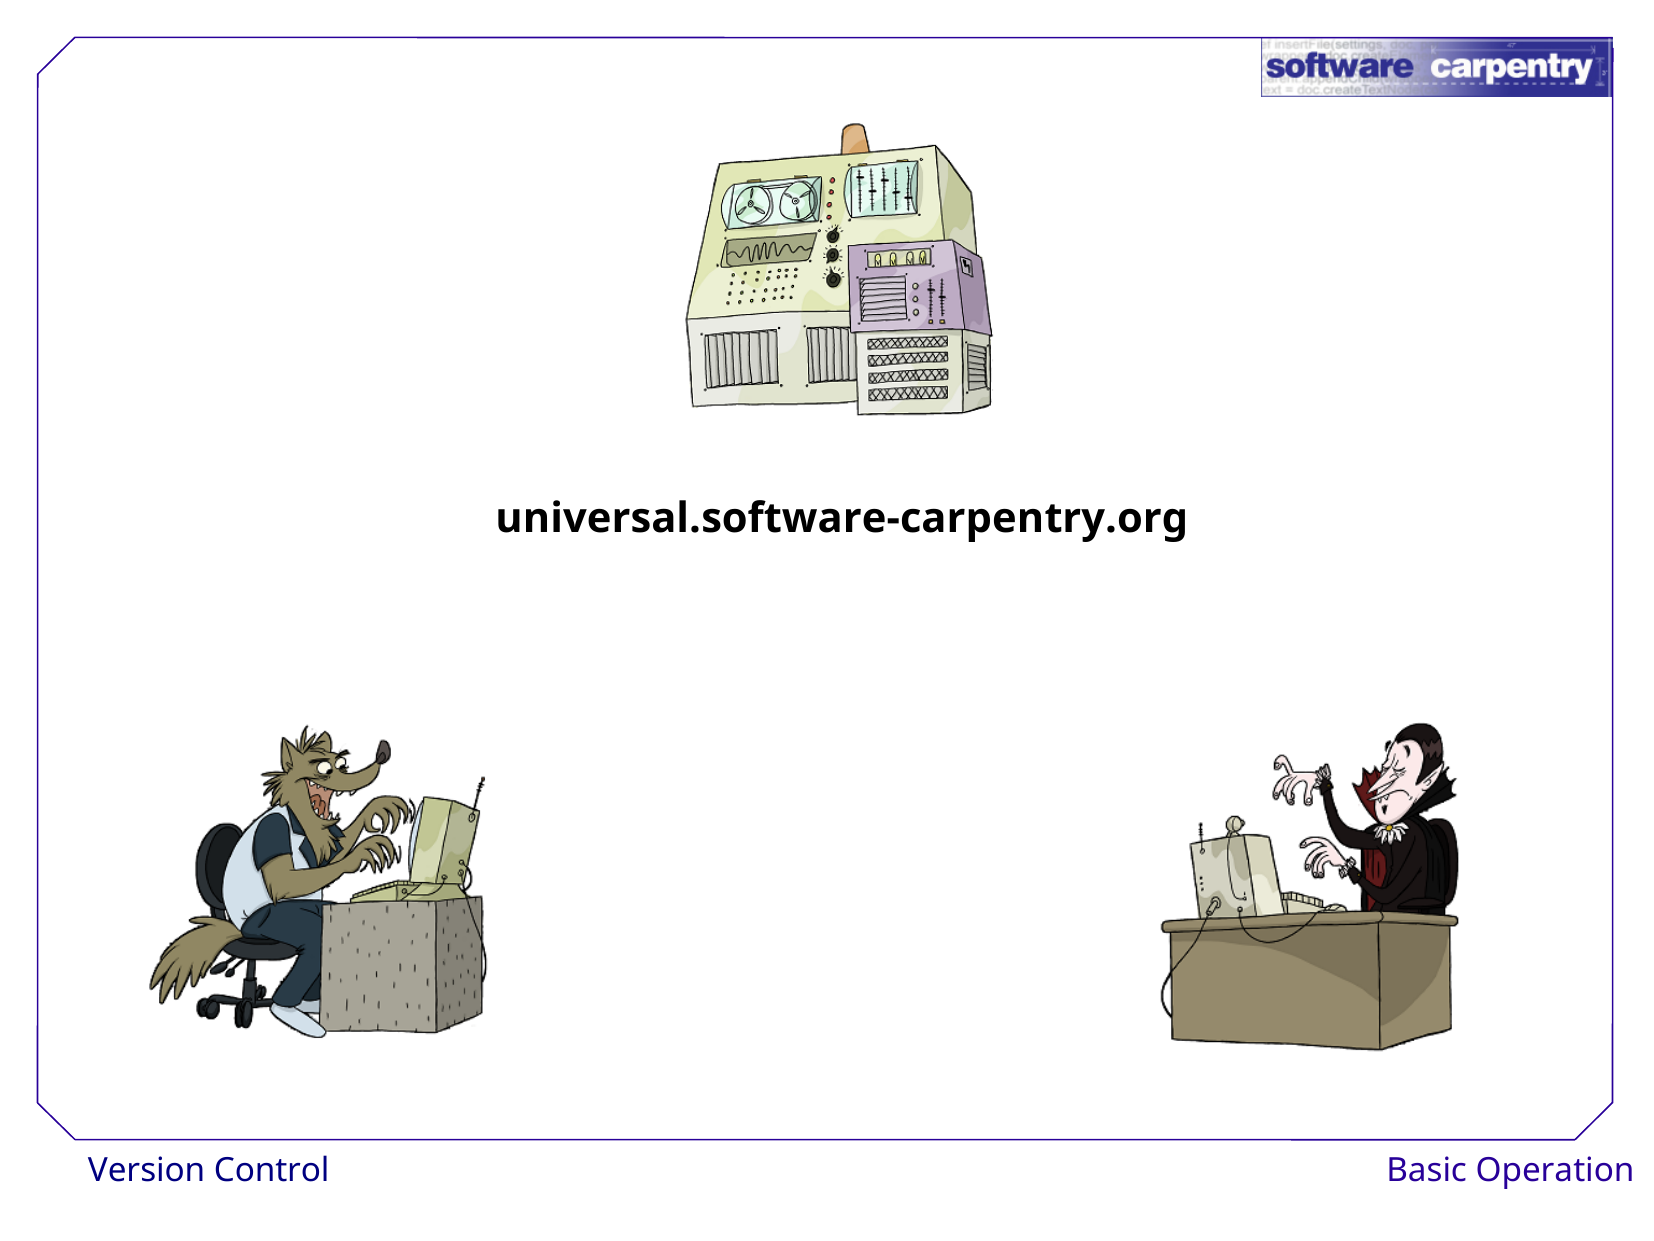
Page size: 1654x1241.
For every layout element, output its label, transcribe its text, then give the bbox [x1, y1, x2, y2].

text_box universal.software-carpentry.org [480, 487, 1204, 550]
picture [1261, 39, 1613, 97]
picture [137, 705, 516, 1069]
picture [1148, 695, 1474, 1067]
picture [651, 90, 1034, 439]
